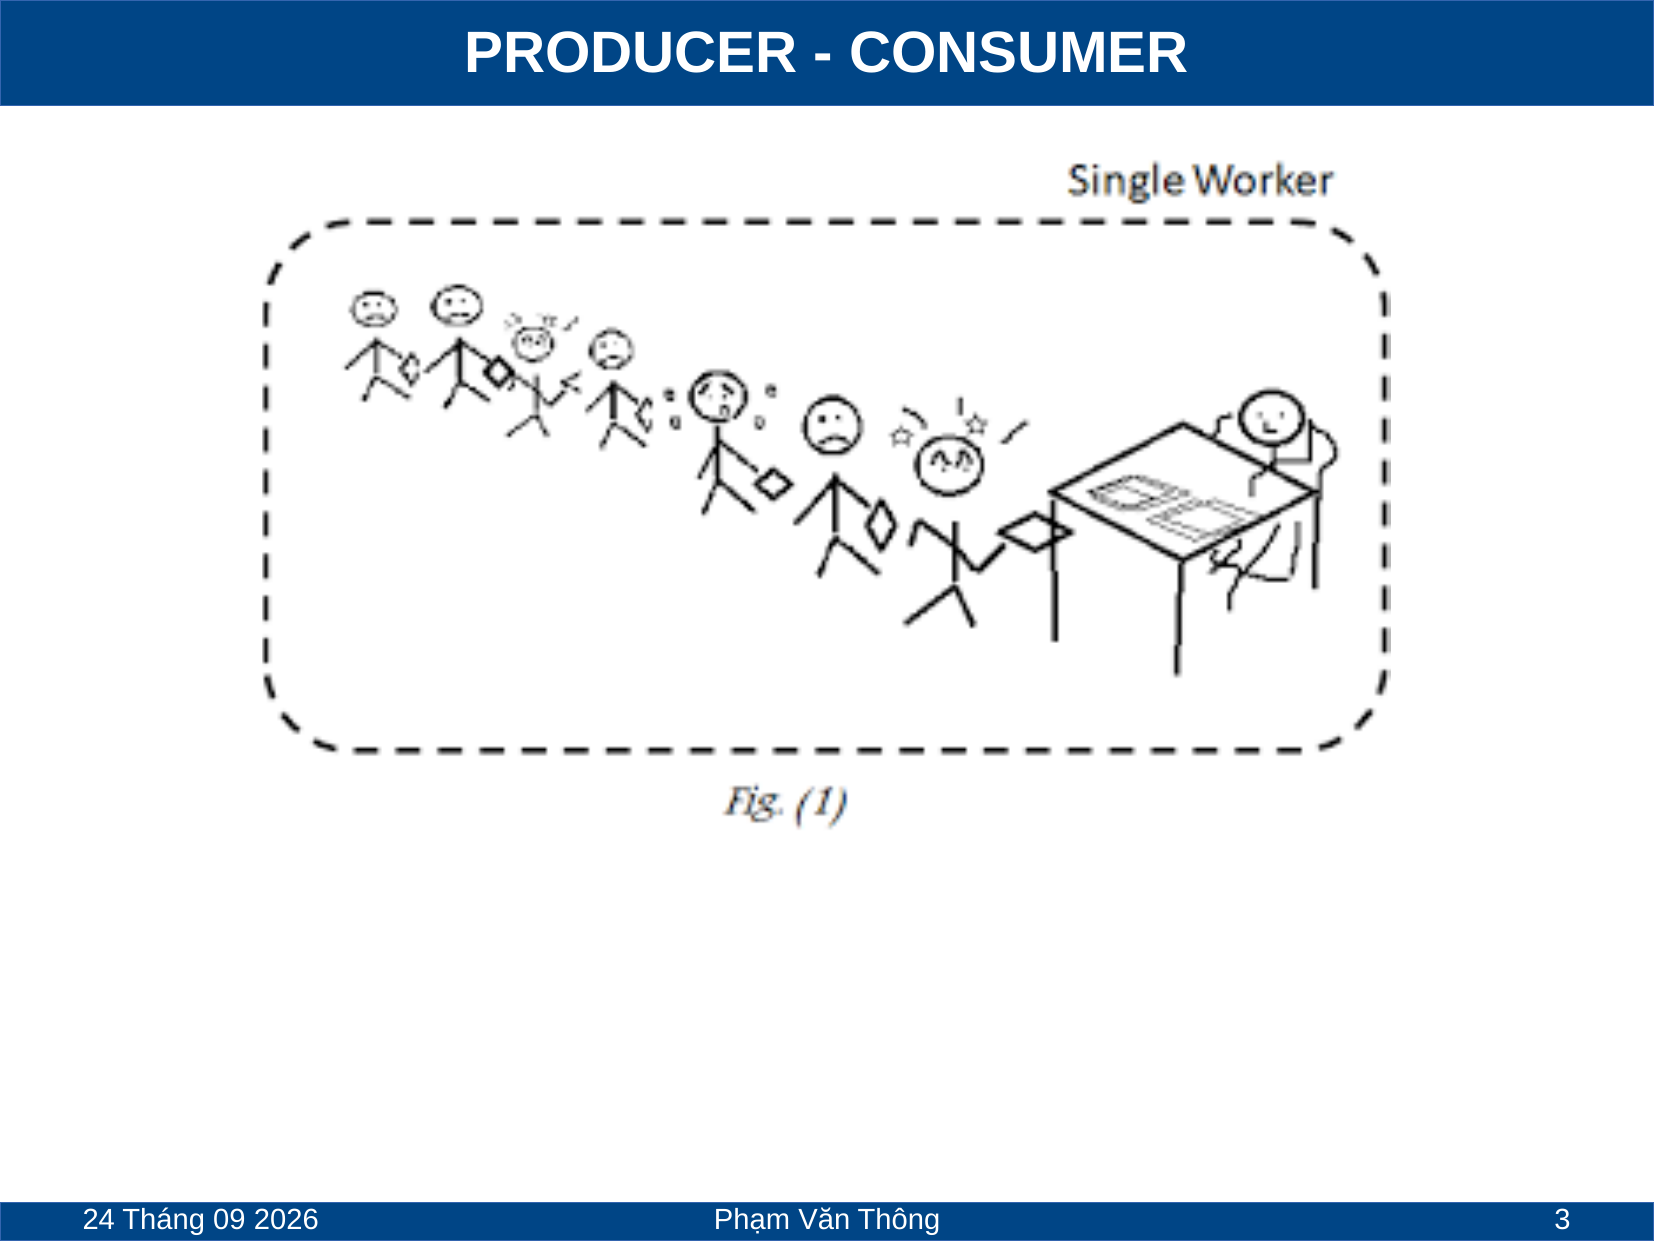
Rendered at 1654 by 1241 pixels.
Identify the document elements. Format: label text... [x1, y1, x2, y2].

title PRODUCER - CONSUMER [0, 0, 1654, 106]
picture [262, 134, 1391, 855]
